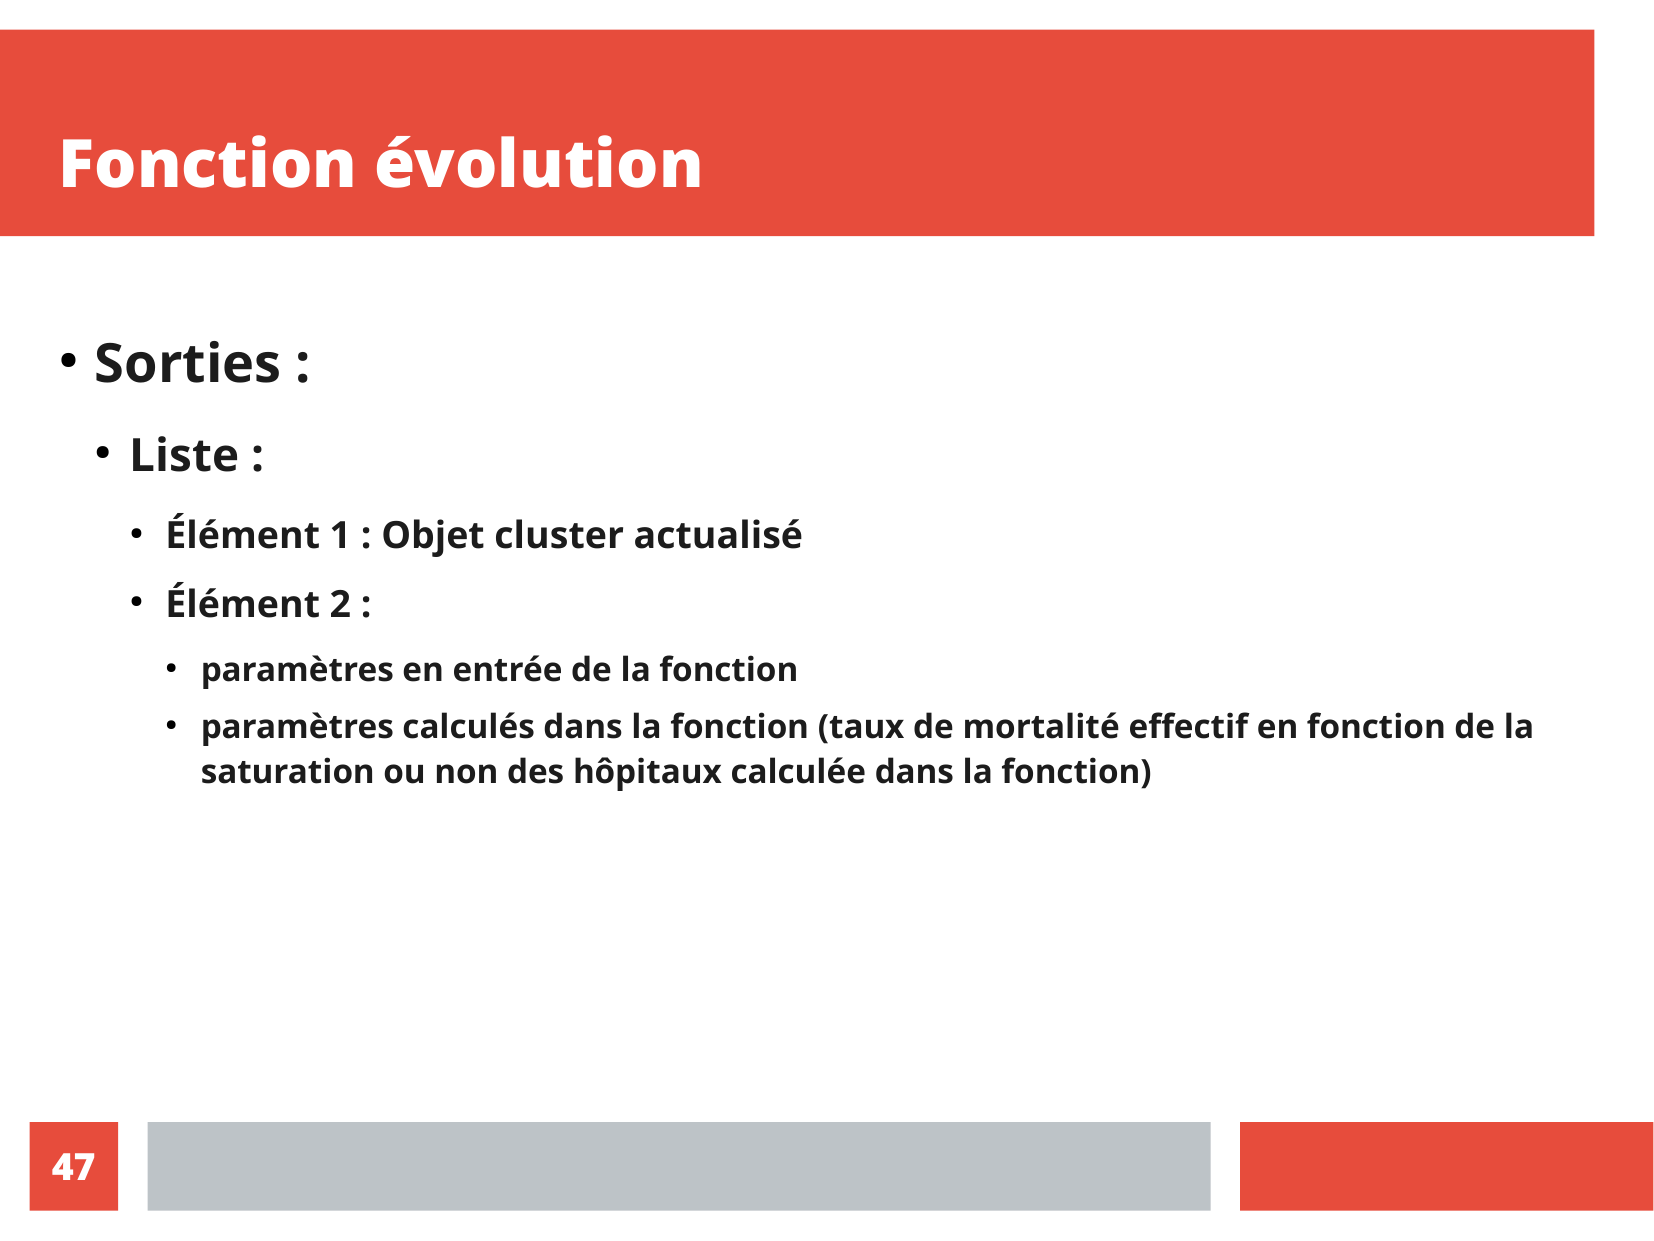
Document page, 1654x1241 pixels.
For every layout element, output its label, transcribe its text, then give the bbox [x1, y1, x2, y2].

list Sorties : Liste : Élément 1 : Objet cluster actualisé Élément 2 : paramètres en entrée de la fonction paramètres calculés dans la fonction (taux de mortalité effectif en fonction de la saturation ou non des hôpitaux calculée dans la fonction) [59, 324, 1565, 1093]
title Fonction évolution [59, 59, 1595, 207]
